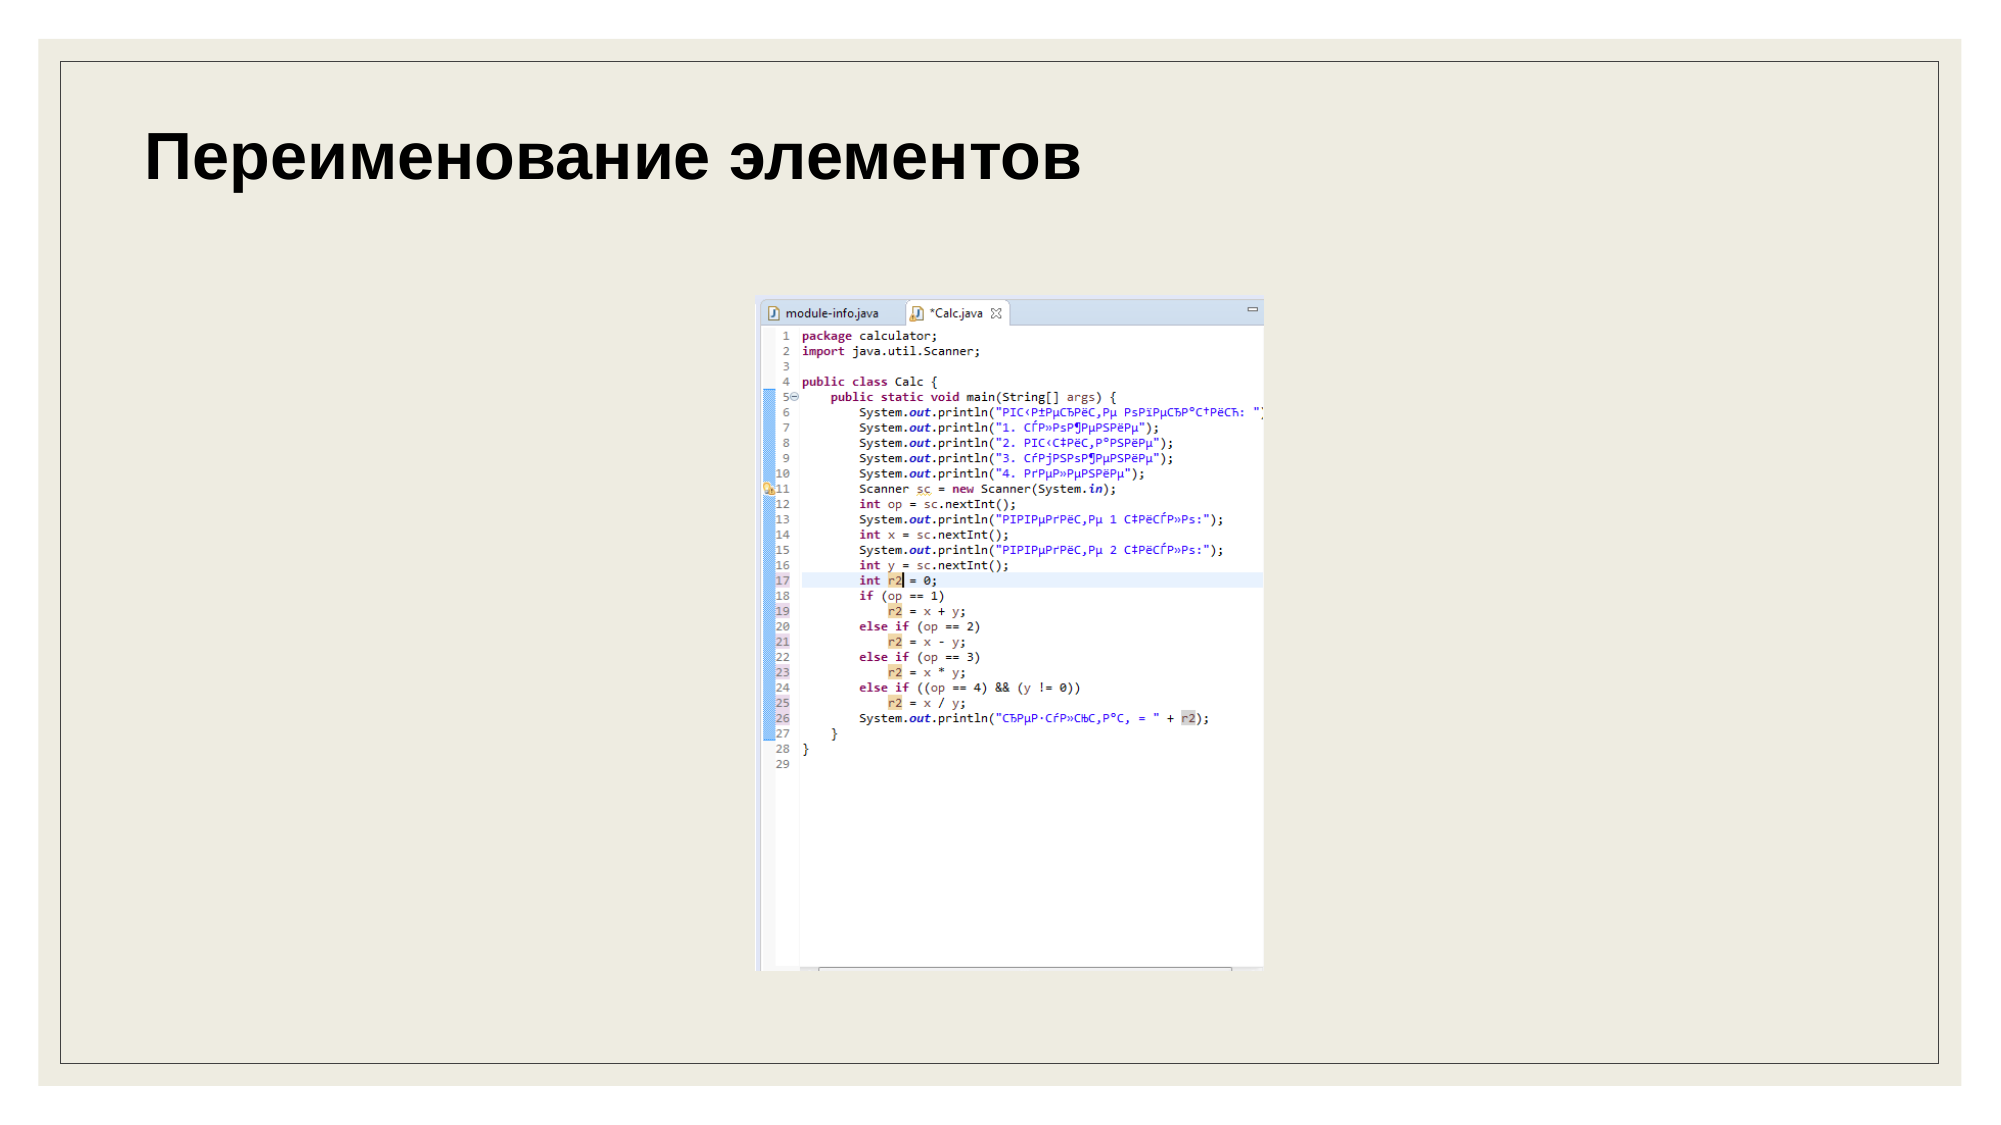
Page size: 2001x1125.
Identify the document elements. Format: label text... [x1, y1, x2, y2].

text_box Переименование элементов [129, 111, 1099, 201]
picture [755, 295, 1264, 971]
